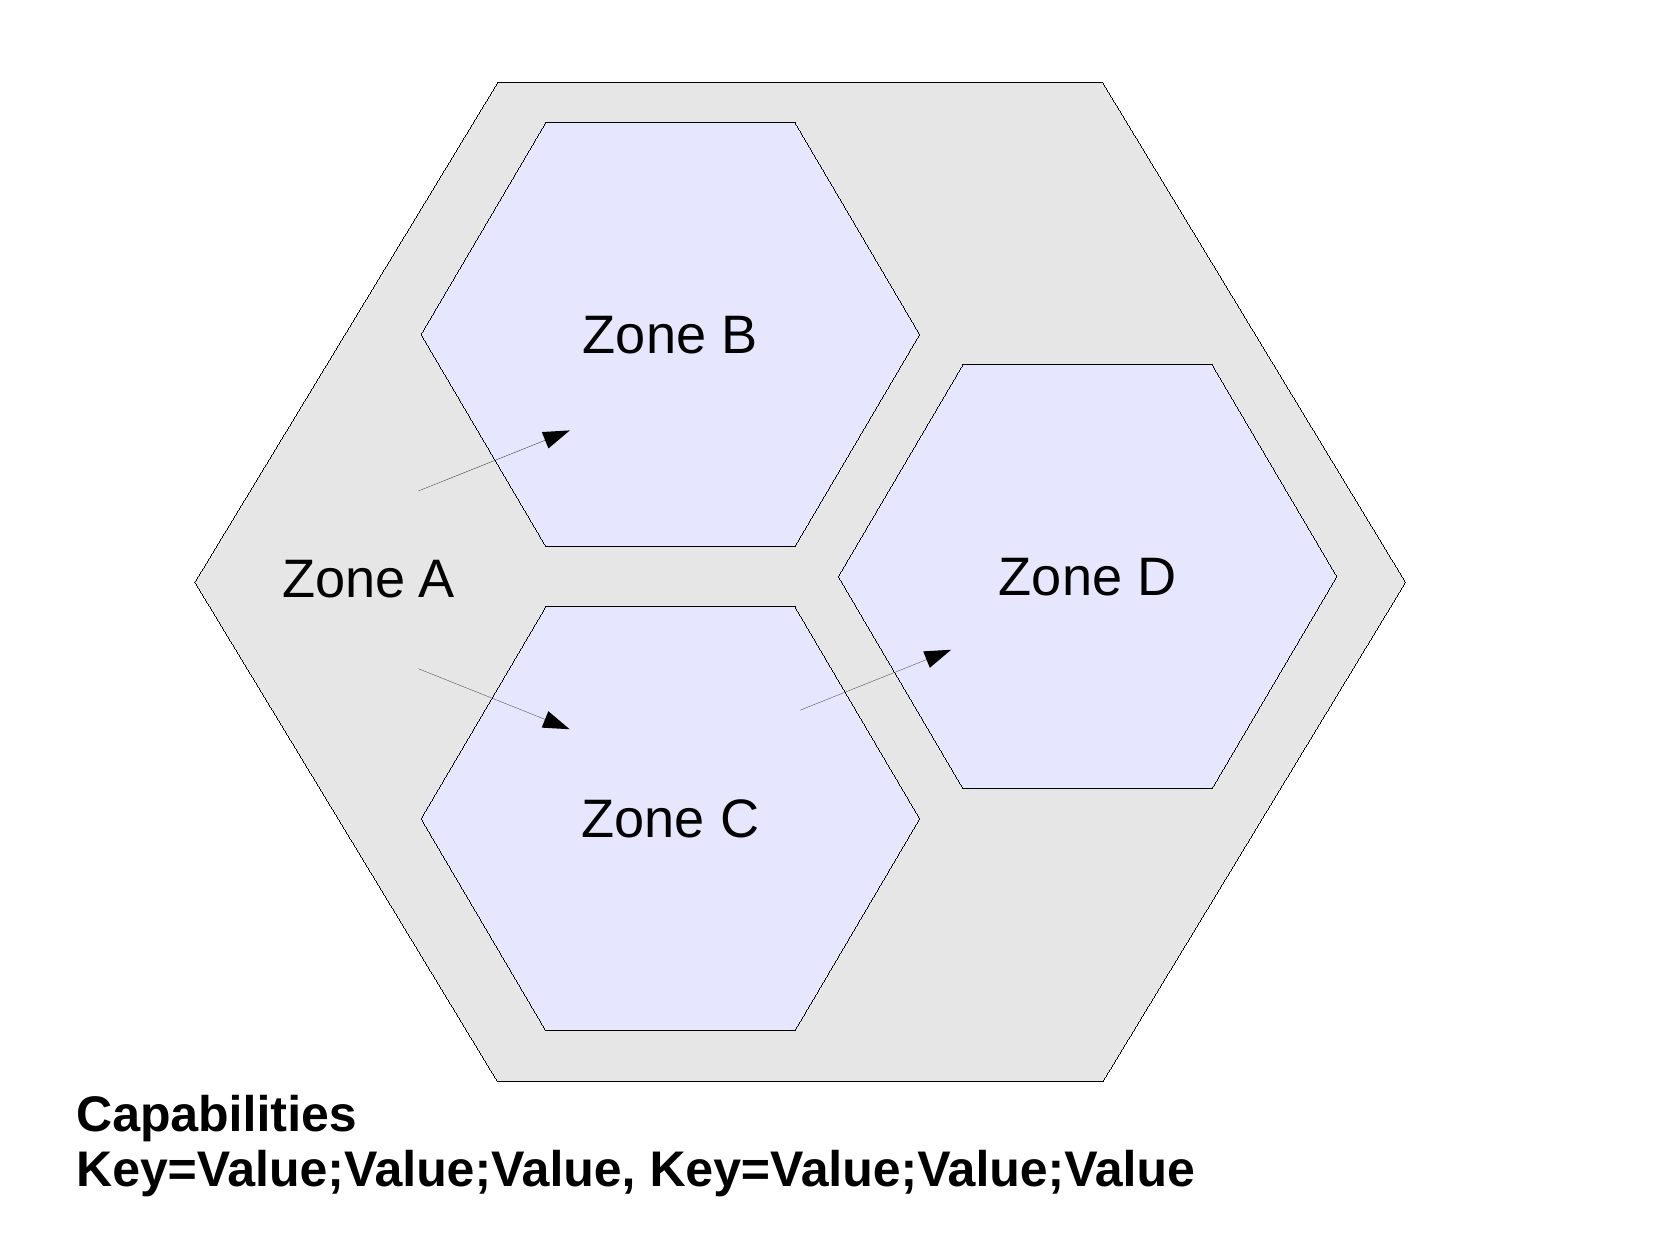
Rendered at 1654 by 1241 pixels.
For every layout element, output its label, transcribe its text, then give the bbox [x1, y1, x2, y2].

text_box Zone A [237, 540, 500, 633]
text_box Capabilities Key=Value;Value;Value, Key=Value;Value;Value [61, 1078, 1210, 1208]
text_box Zone D [838, 364, 1337, 789]
text_box Zone B [421, 122, 920, 547]
text_box Zone C [421, 606, 920, 1031]
text_box [194, 82, 1406, 1078]
